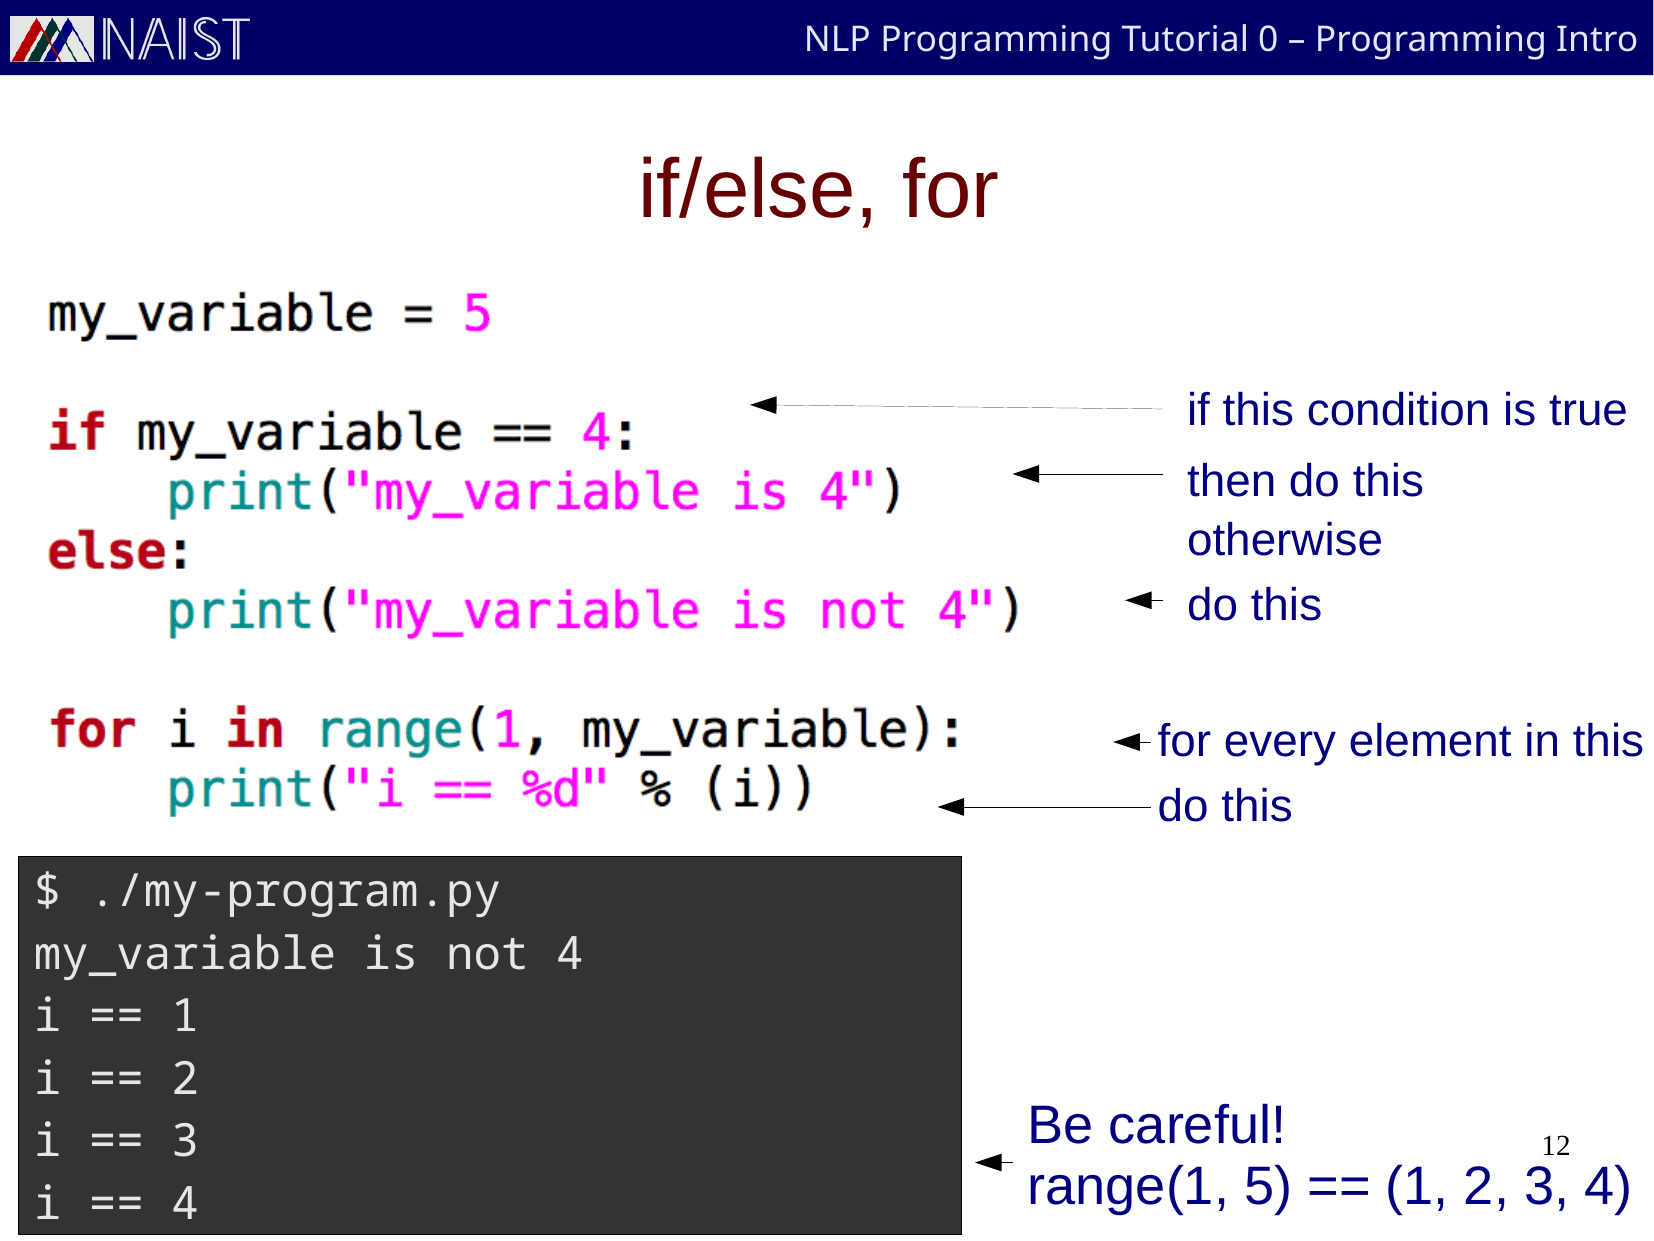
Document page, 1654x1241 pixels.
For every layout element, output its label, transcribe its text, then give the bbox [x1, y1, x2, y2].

text_box otherwise [1172, 506, 1399, 573]
text_box for every element in this [1142, 707, 1654, 774]
text_box do this [1142, 772, 1308, 839]
picture [37, 288, 1028, 826]
title if/else, for [75, 92, 1564, 285]
text_box Be careful! range(1, 5) == (1, 2, 3, 4) [1012, 1087, 1649, 1224]
text_box then do this [1172, 447, 1440, 514]
picture [102, 17, 251, 60]
picture [10, 16, 94, 62]
text_box $ ./my-program.py my_variable is not 4 i == 1 i == 2 i == 3 i == 4 [18, 856, 962, 1235]
text_box if this condition is true [1172, 376, 1644, 443]
text_box do this [1172, 571, 1338, 638]
